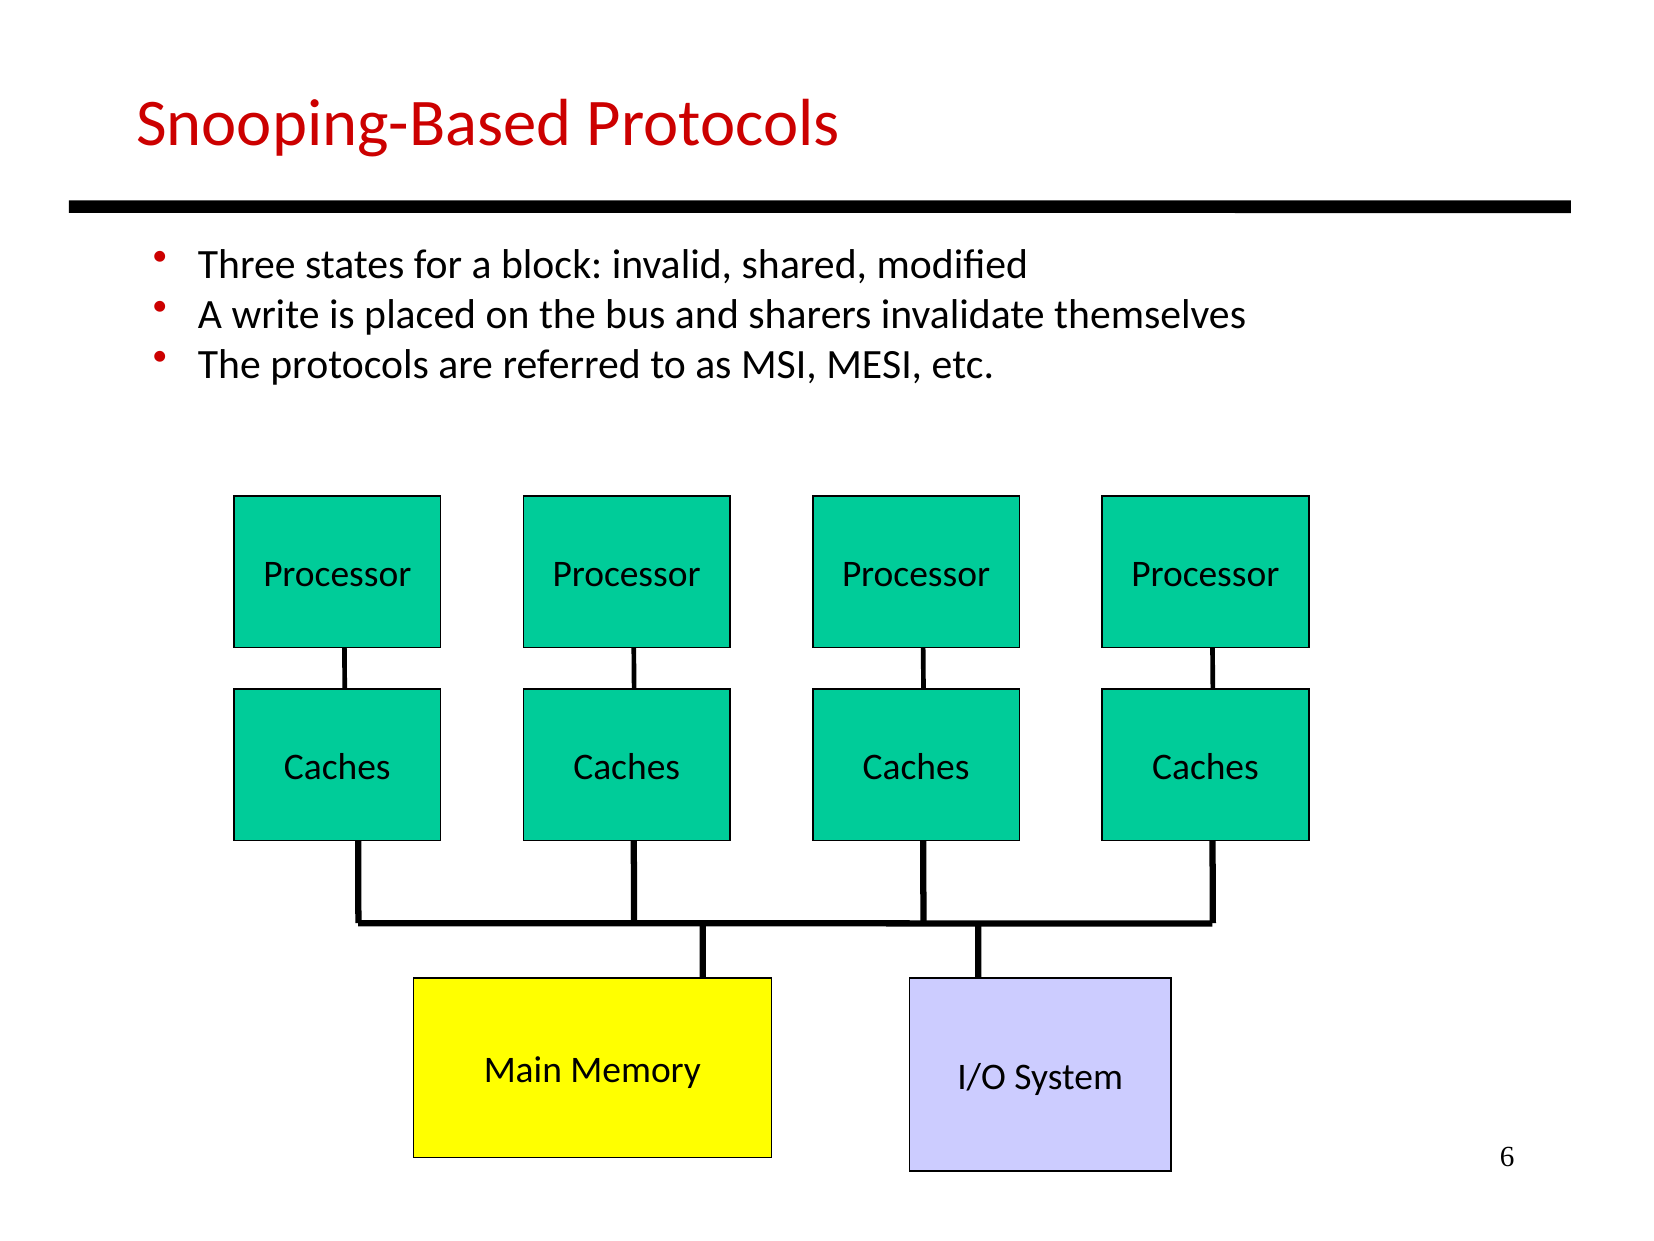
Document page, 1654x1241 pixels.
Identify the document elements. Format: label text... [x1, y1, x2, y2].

text_box Processor [234, 496, 441, 648]
text_box I/O System [909, 978, 1172, 1172]
text_box Caches [523, 688, 731, 841]
text_box Snooping-Based Protocols [121, 71, 856, 167]
text_box Caches [812, 688, 1020, 841]
text_box Caches [234, 688, 441, 841]
text_box Processor [1102, 496, 1309, 648]
text_box Caches [1102, 688, 1309, 841]
text_box Main Memory [413, 978, 772, 1158]
text_box Processor [523, 496, 731, 648]
text_box Processor [812, 496, 1020, 648]
slide_number <number> [1185, 1129, 1530, 1213]
text_box Three states for a block: invalid, shared, modified A write is placed on the bus and sharers invalidate themselves The protocols are referred to as MSI, MESI, etc. [138, 229, 1262, 394]
